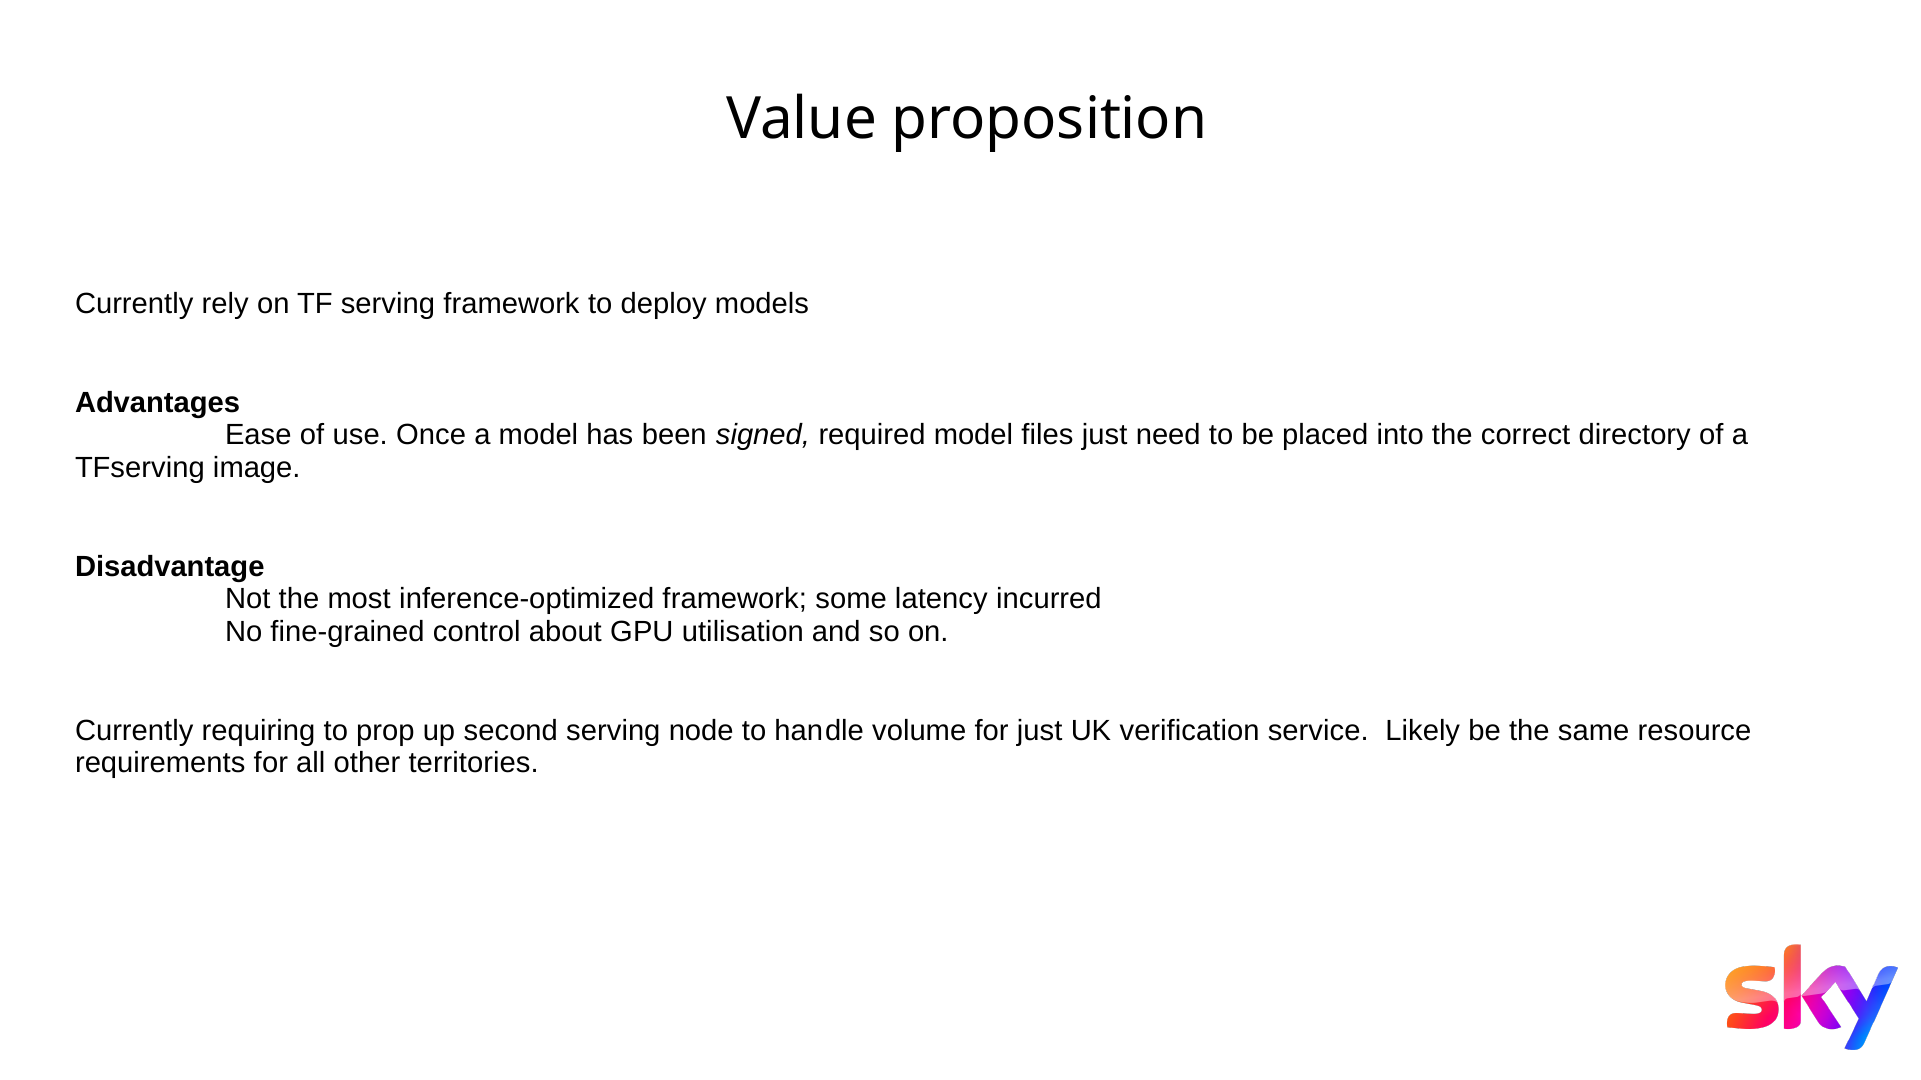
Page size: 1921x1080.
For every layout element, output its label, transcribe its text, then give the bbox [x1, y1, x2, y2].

title Value proposition [112, 38, 1837, 151]
picture [1725, 944, 1898, 1051]
subtitle Currently rely on TF serving framework to deploy models Advantages Ease of use. Once a model has been signed, required model files just need to be placed into the correct directory of a TFserving image. Disadvantage Not the most inference-optimized framework; some latency incurred No fine-grained control about GPU utilisation and so on. Currently requiring to prop up second serving node to han dle volume for just UK verification service. Likely be the same resource requirements for all other territories. [75, 150, 1876, 973]
